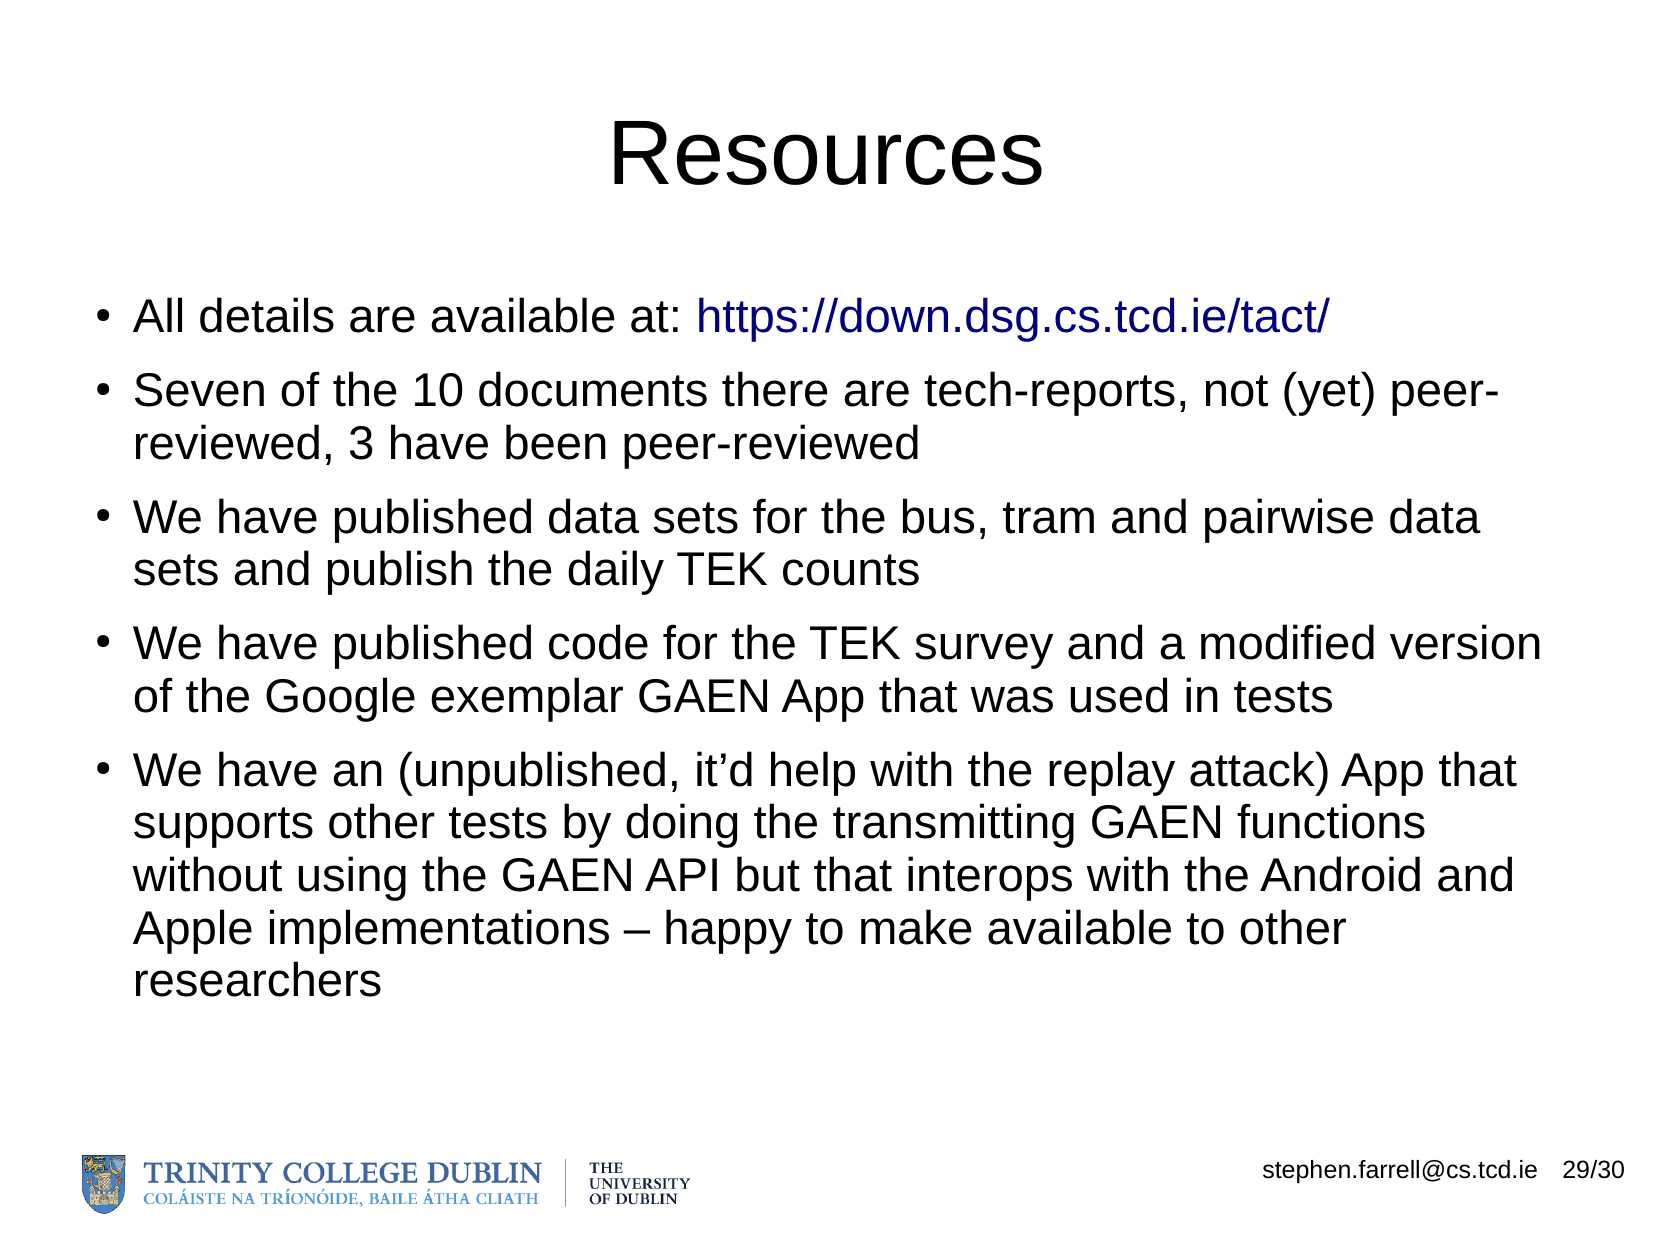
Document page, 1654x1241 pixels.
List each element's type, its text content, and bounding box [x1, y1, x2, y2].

title Resources [82, 49, 1571, 257]
list All details are available at: https://down.dsg.cs.tcd.ie/tact/ Seven of the 10 documents there are tech-reports, not (yet) peer-reviewed, 3 have been peer-reviewed We have published data sets for the bus, tram and pairwise data sets and publish the daily TEK counts We have published code for the TEK survey and a modified version of the Google exemplar GAEN App that was used in tests We have an (unpublished, it’d help with the replay attack) App that supports other tests by doing the transmitting GAEN functions without using the GAEN API but that interops with the Android and Apple implementations – happy to make available to other researchers [82, 290, 1571, 1010]
picture [82, 1155, 694, 1214]
